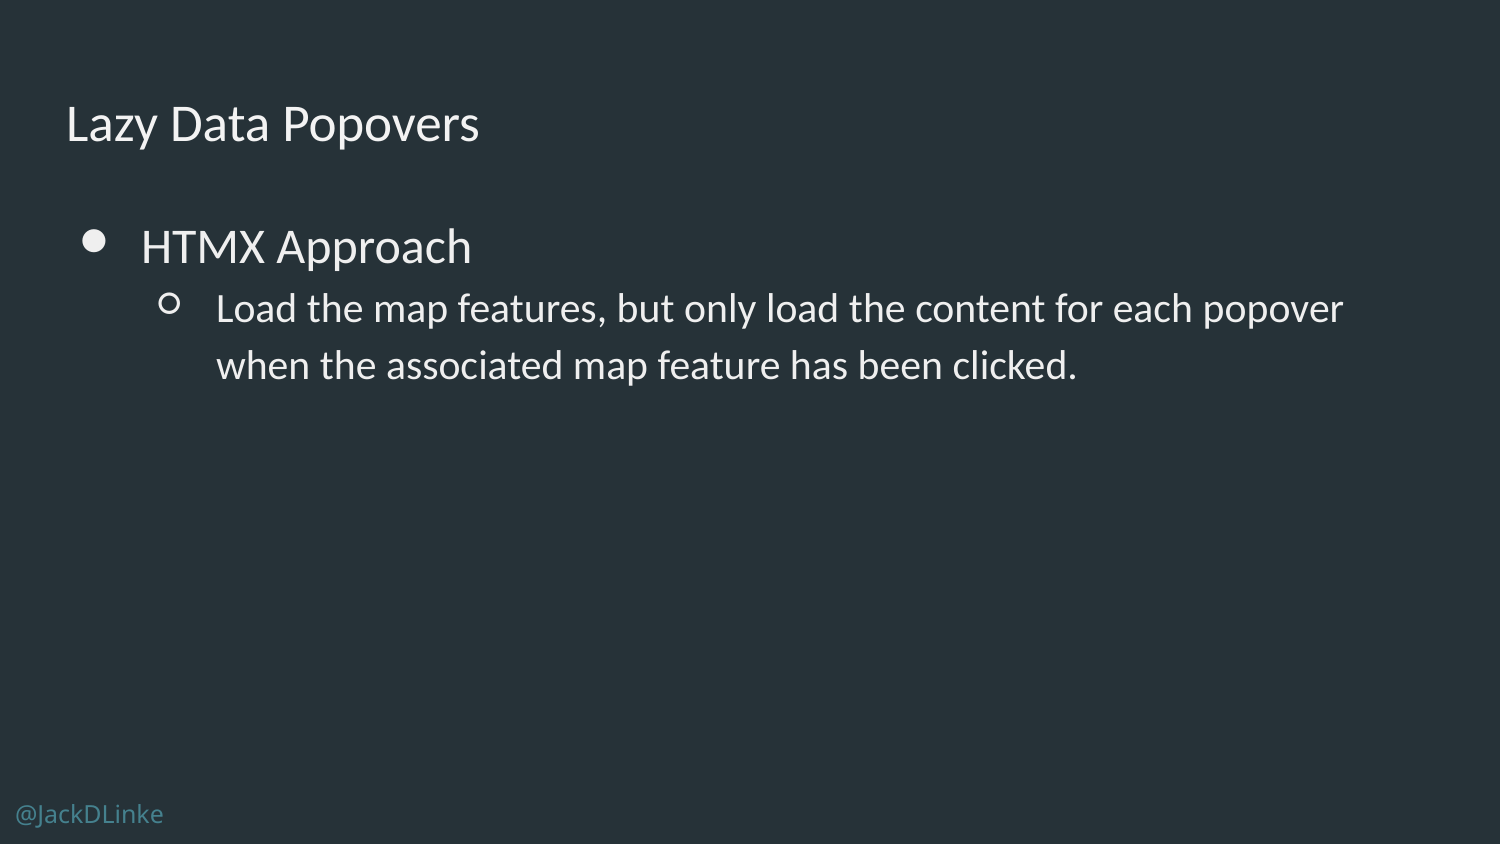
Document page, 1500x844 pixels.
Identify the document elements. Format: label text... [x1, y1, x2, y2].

title Lazy Data Popovers [51, 72, 1449, 167]
list HTMX Approach Load the map features, but only load the content for each popover when the associated map feature has been clicked. [51, 189, 1449, 750]
